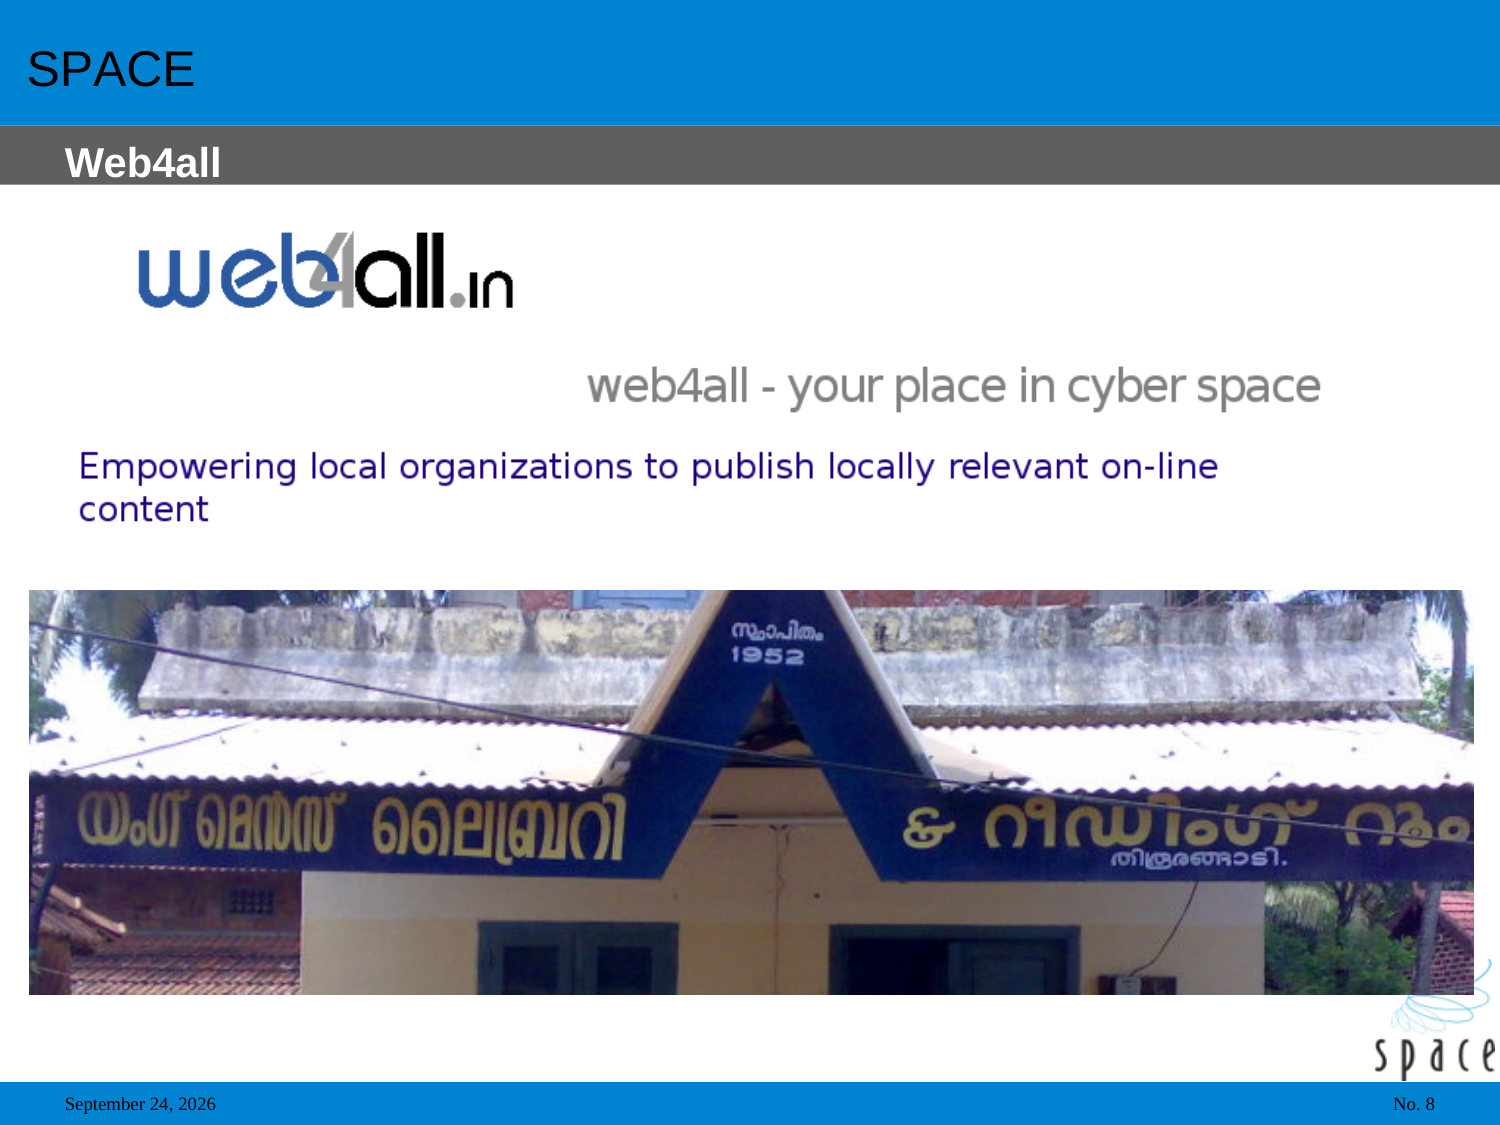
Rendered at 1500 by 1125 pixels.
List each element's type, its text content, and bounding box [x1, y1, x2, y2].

picture [70, 227, 1341, 545]
title Web4all [64, 139, 1436, 187]
picture [29, 590, 1495, 1081]
